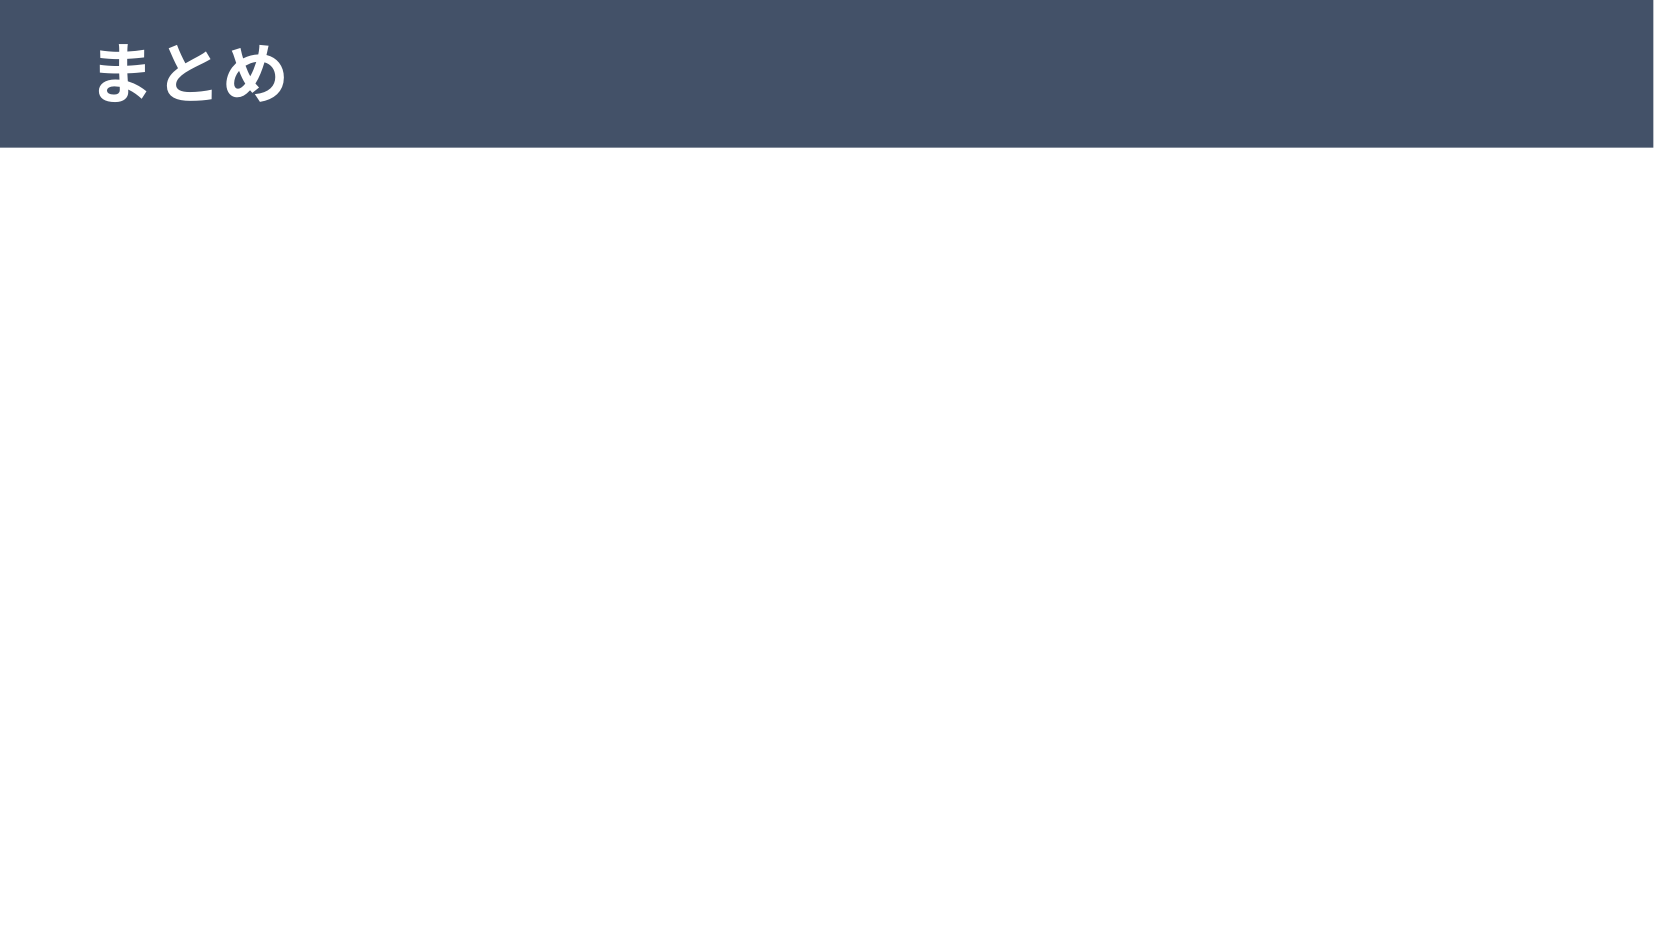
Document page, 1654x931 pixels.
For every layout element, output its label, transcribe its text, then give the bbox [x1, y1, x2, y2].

title まとめ [88, 0, 1577, 140]
